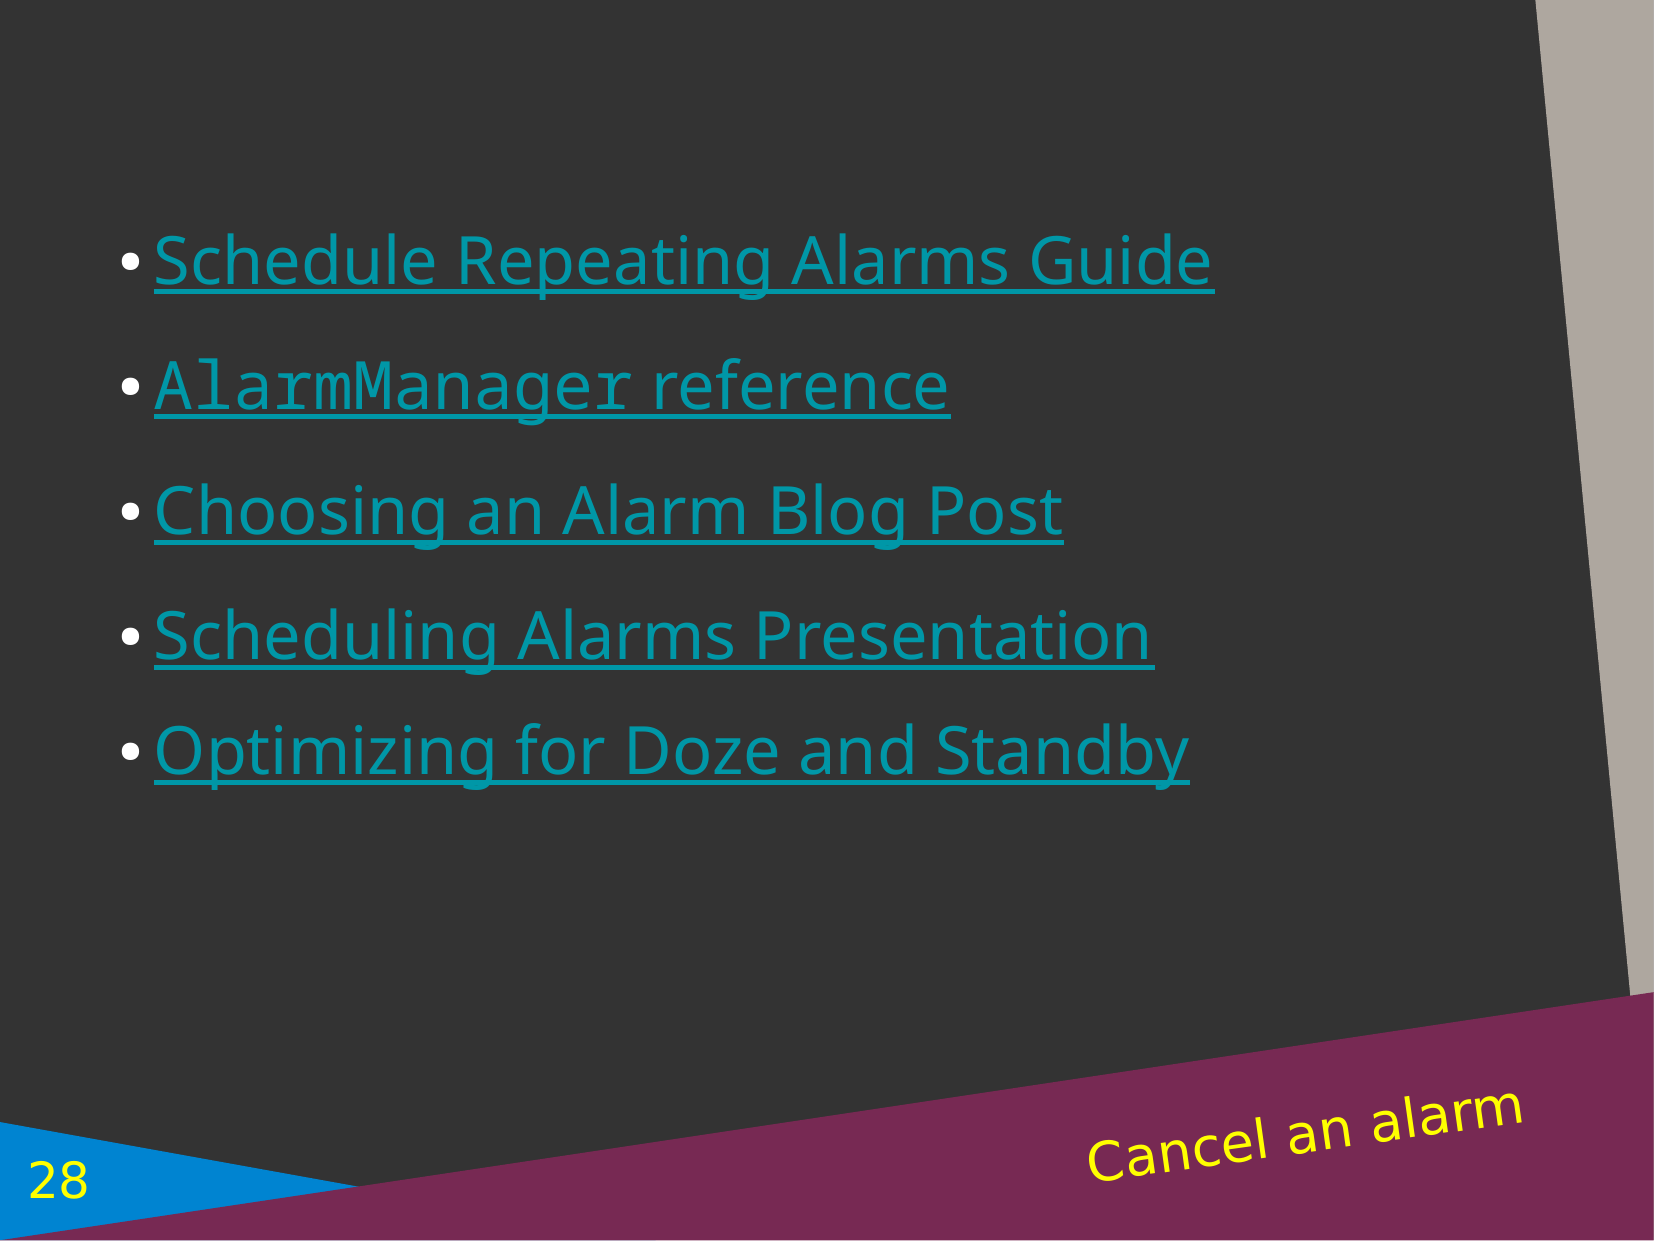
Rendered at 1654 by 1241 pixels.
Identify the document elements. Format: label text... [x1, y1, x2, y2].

text_box Schedule Repeating Alarms Guide AlarmManager reference Choosing an Alarm Blog Post Scheduling Alarms Presentation Optimizing for Doze and Standby [103, 188, 1371, 875]
title Cancel an alarm [956, 995, 1654, 1241]
